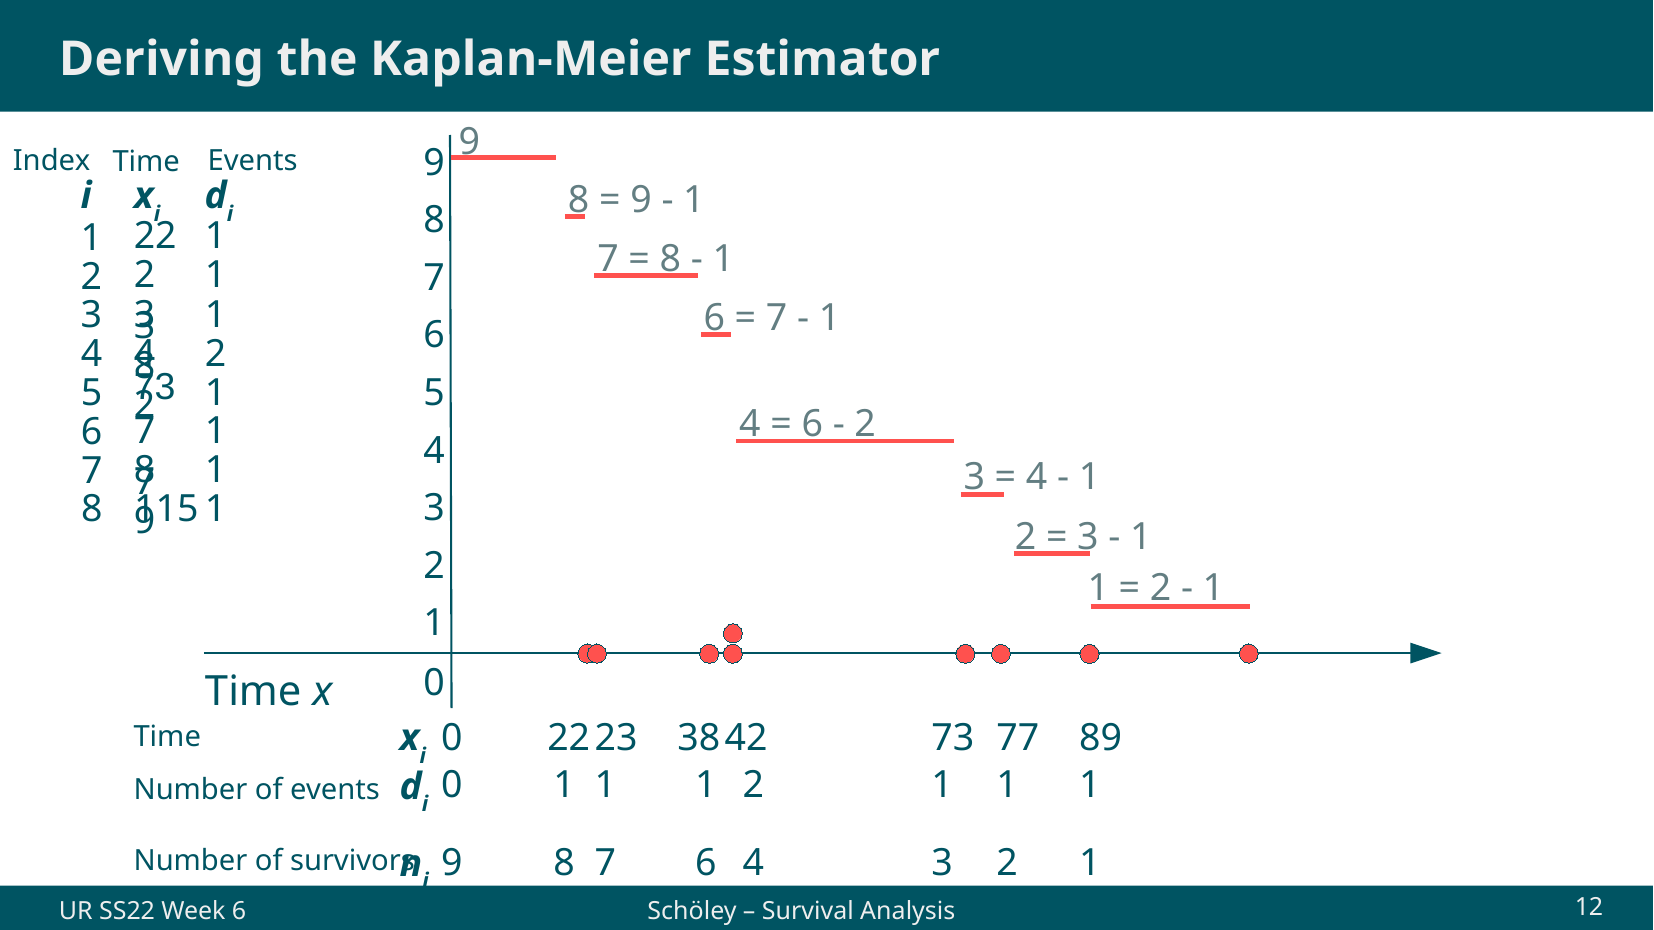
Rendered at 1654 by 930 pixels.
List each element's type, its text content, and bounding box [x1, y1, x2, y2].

text_box 0 [426, 703, 498, 750]
text_box 1 [190, 279, 262, 319]
text_box Number of survivors [118, 831, 385, 882]
text_box 23 [119, 240, 190, 279]
text_box 6 [66, 396, 117, 435]
text_box i [65, 182, 106, 202]
title Deriving the Kaplan-Meier Estimator [58, 0, 1594, 117]
text_box Time [97, 132, 192, 183]
text_box 7 [66, 435, 117, 474]
text_box Number of events [118, 761, 384, 811]
text_box 1 [190, 474, 283, 534]
text_box di [189, 161, 246, 200]
text_box 7 [408, 245, 460, 300]
text_box 1 [680, 750, 727, 810]
text_box 0 [408, 647, 460, 703]
text_box 77 [981, 703, 1054, 750]
text_box 1 [408, 588, 460, 647]
text_box [1079, 644, 1100, 664]
text_box 23 [579, 703, 652, 750]
text_box 1 [190, 395, 262, 435]
text_box 7 = 8 - 1 [582, 223, 743, 283]
text_box 2 = 3 - 1 [1000, 501, 1161, 561]
text_box 9 [426, 828, 498, 888]
text_box 1 [538, 750, 579, 810]
text_box [955, 644, 976, 664]
text_box 1 [190, 435, 262, 474]
text_box 6 [408, 300, 460, 358]
text_box Time x [190, 652, 408, 708]
text_box Events [192, 131, 386, 182]
text_box 9 [443, 106, 516, 166]
text_box 8 = 9 - 1 [553, 164, 714, 224]
text_box xi [384, 703, 426, 752]
text_box 2 [190, 319, 262, 378]
text_box 0 [426, 750, 498, 810]
text_box 4 = 6 - 2 [724, 389, 885, 448]
text_box 77 [119, 395, 190, 435]
text_box 1 [916, 750, 981, 810]
text_box xi [118, 183, 173, 229]
text_box 3 [408, 473, 460, 530]
text_box 115 [119, 474, 190, 534]
text_box 4 [66, 319, 117, 358]
text_box 1 [65, 202, 117, 241]
text_box [723, 644, 743, 664]
text_box 1 [579, 750, 652, 810]
text_box 42 [709, 703, 782, 750]
text_box [577, 643, 607, 664]
text_box 6 [680, 828, 727, 888]
text_box 1 = 2 - 1 [1072, 553, 1234, 612]
text_box 8 [538, 828, 579, 888]
text_box 1 [189, 200, 262, 260]
text_box 8 [66, 474, 117, 534]
text_box 38 [119, 279, 190, 319]
text_box 42 [119, 319, 190, 378]
text_box 5 [66, 358, 117, 396]
text_box 9 [408, 127, 460, 187]
text_box 1 [190, 240, 262, 279]
text_box 1 [981, 750, 1054, 810]
text_box 89 [1064, 703, 1137, 750]
text_box 22 [119, 200, 189, 240]
text_box Time x [460, 652, 912, 767]
text_box ni [384, 828, 441, 897]
text_box 2 [727, 750, 800, 810]
text_box [991, 644, 1011, 664]
text_box 8 [408, 187, 460, 245]
text_box 1 [1064, 750, 1137, 810]
text_box [723, 623, 743, 643]
text_box 4 [408, 415, 460, 473]
text_box 2 [65, 241, 117, 280]
text_box 1 [1064, 828, 1137, 888]
text_box 73 [916, 703, 981, 750]
text_box 3 [916, 828, 981, 888]
text_box [1239, 643, 1259, 664]
text_box 7 [579, 828, 652, 888]
text_box 4 [727, 828, 800, 888]
text_box 38 [662, 703, 709, 763]
text_box 3 [65, 280, 117, 340]
text_box Time [118, 708, 384, 758]
text_box di [384, 752, 441, 820]
text_box [699, 644, 719, 664]
text_box 2 [408, 530, 460, 588]
text_box Index [0, 131, 192, 182]
text_box 2 [981, 828, 1054, 888]
text_box 89 [119, 435, 190, 474]
text_box 5 [408, 358, 460, 415]
text_box 3 = 4 - 1 [948, 442, 1110, 502]
text_box 6 = 7 - 1 [688, 282, 850, 342]
text_box 73 [119, 378, 190, 395]
text_box 1 [190, 378, 262, 395]
text_box 22 [532, 703, 579, 763]
